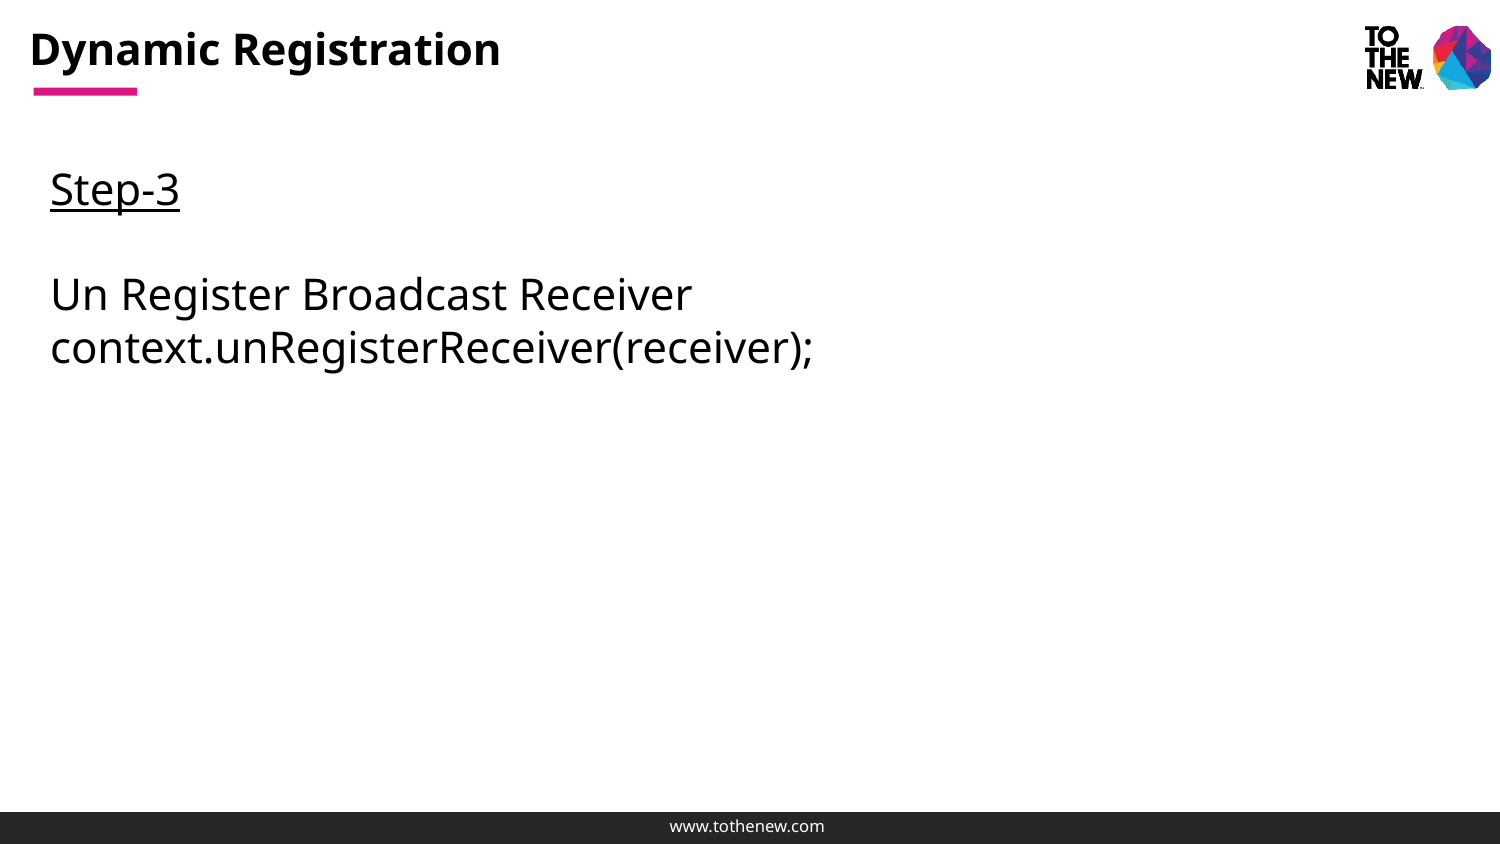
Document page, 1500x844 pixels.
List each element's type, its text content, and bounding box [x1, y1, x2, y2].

list Step-3 Un Register Broadcast Receiver context.unRegisterReceiver(receiver); [35, 154, 1404, 718]
title Dynamic Registration [14, 14, 1350, 85]
picture [1350, 0, 1500, 116]
